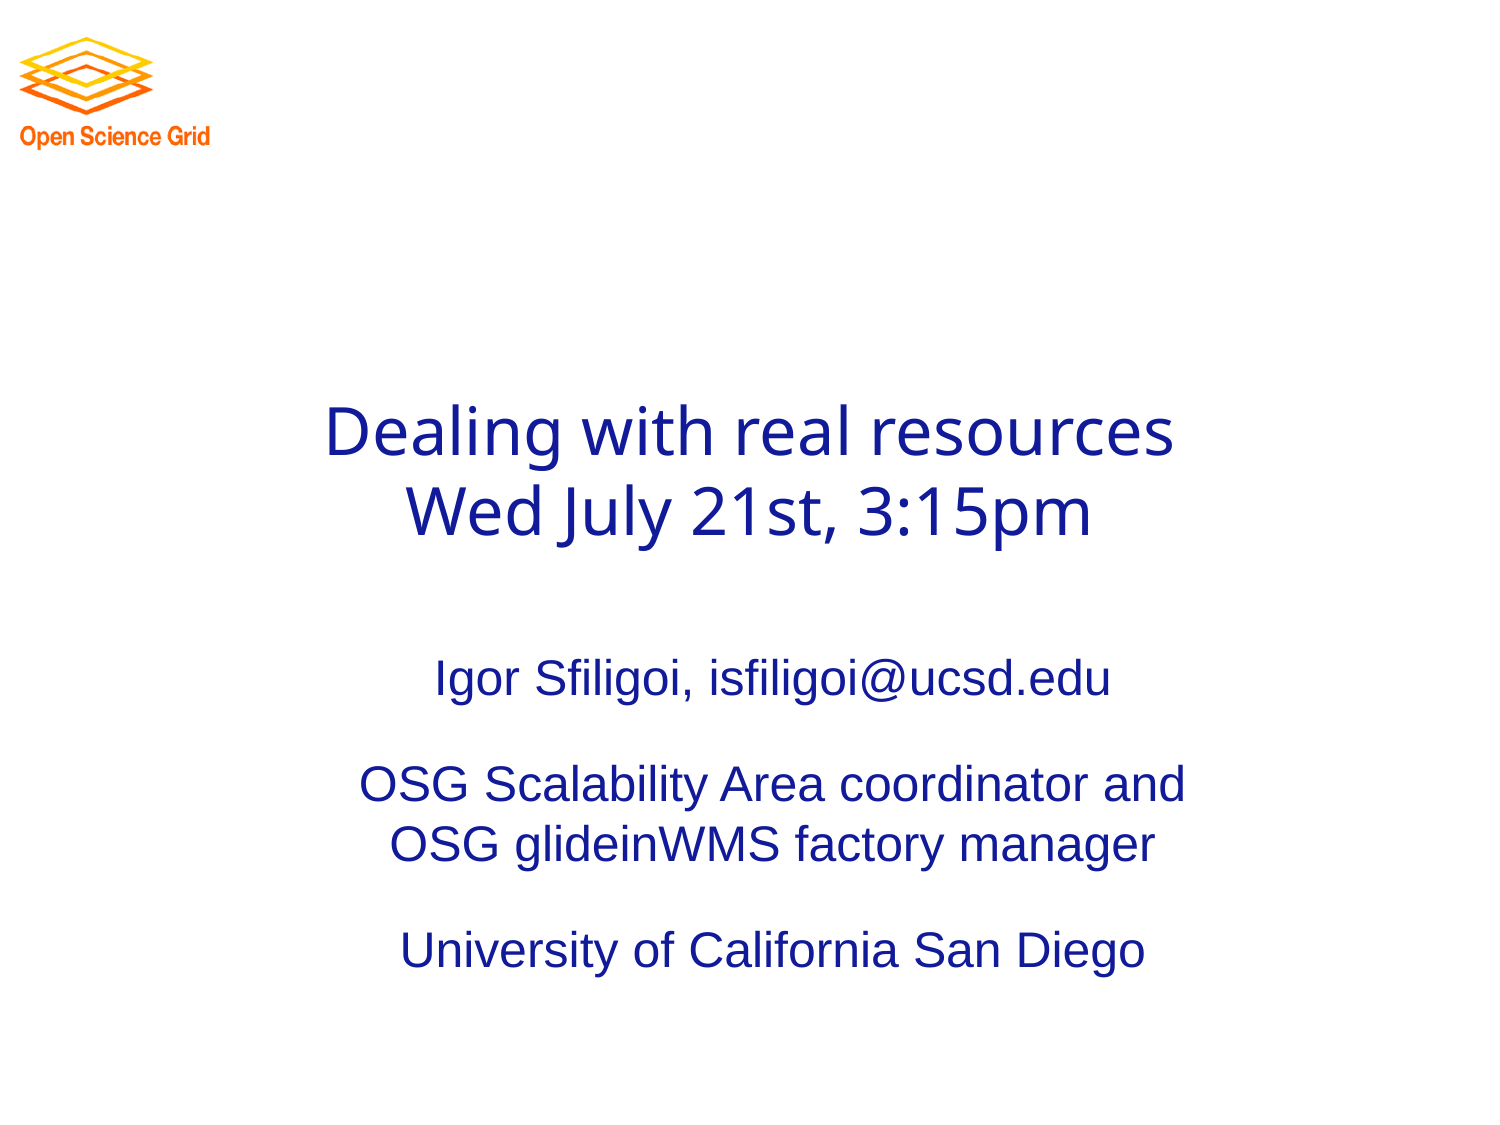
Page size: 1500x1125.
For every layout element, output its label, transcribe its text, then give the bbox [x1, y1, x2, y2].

picture [0, 14, 229, 167]
text_box Igor Sfiligoi, isfiligoi@ucsd.edu OSG Scalability Area coordinator and OSG glideinWMS factory manager University of California San Diego [106, 637, 1440, 986]
title Dealing with real resources Wed July 21st, 3:15pm [112, 374, 1388, 563]
